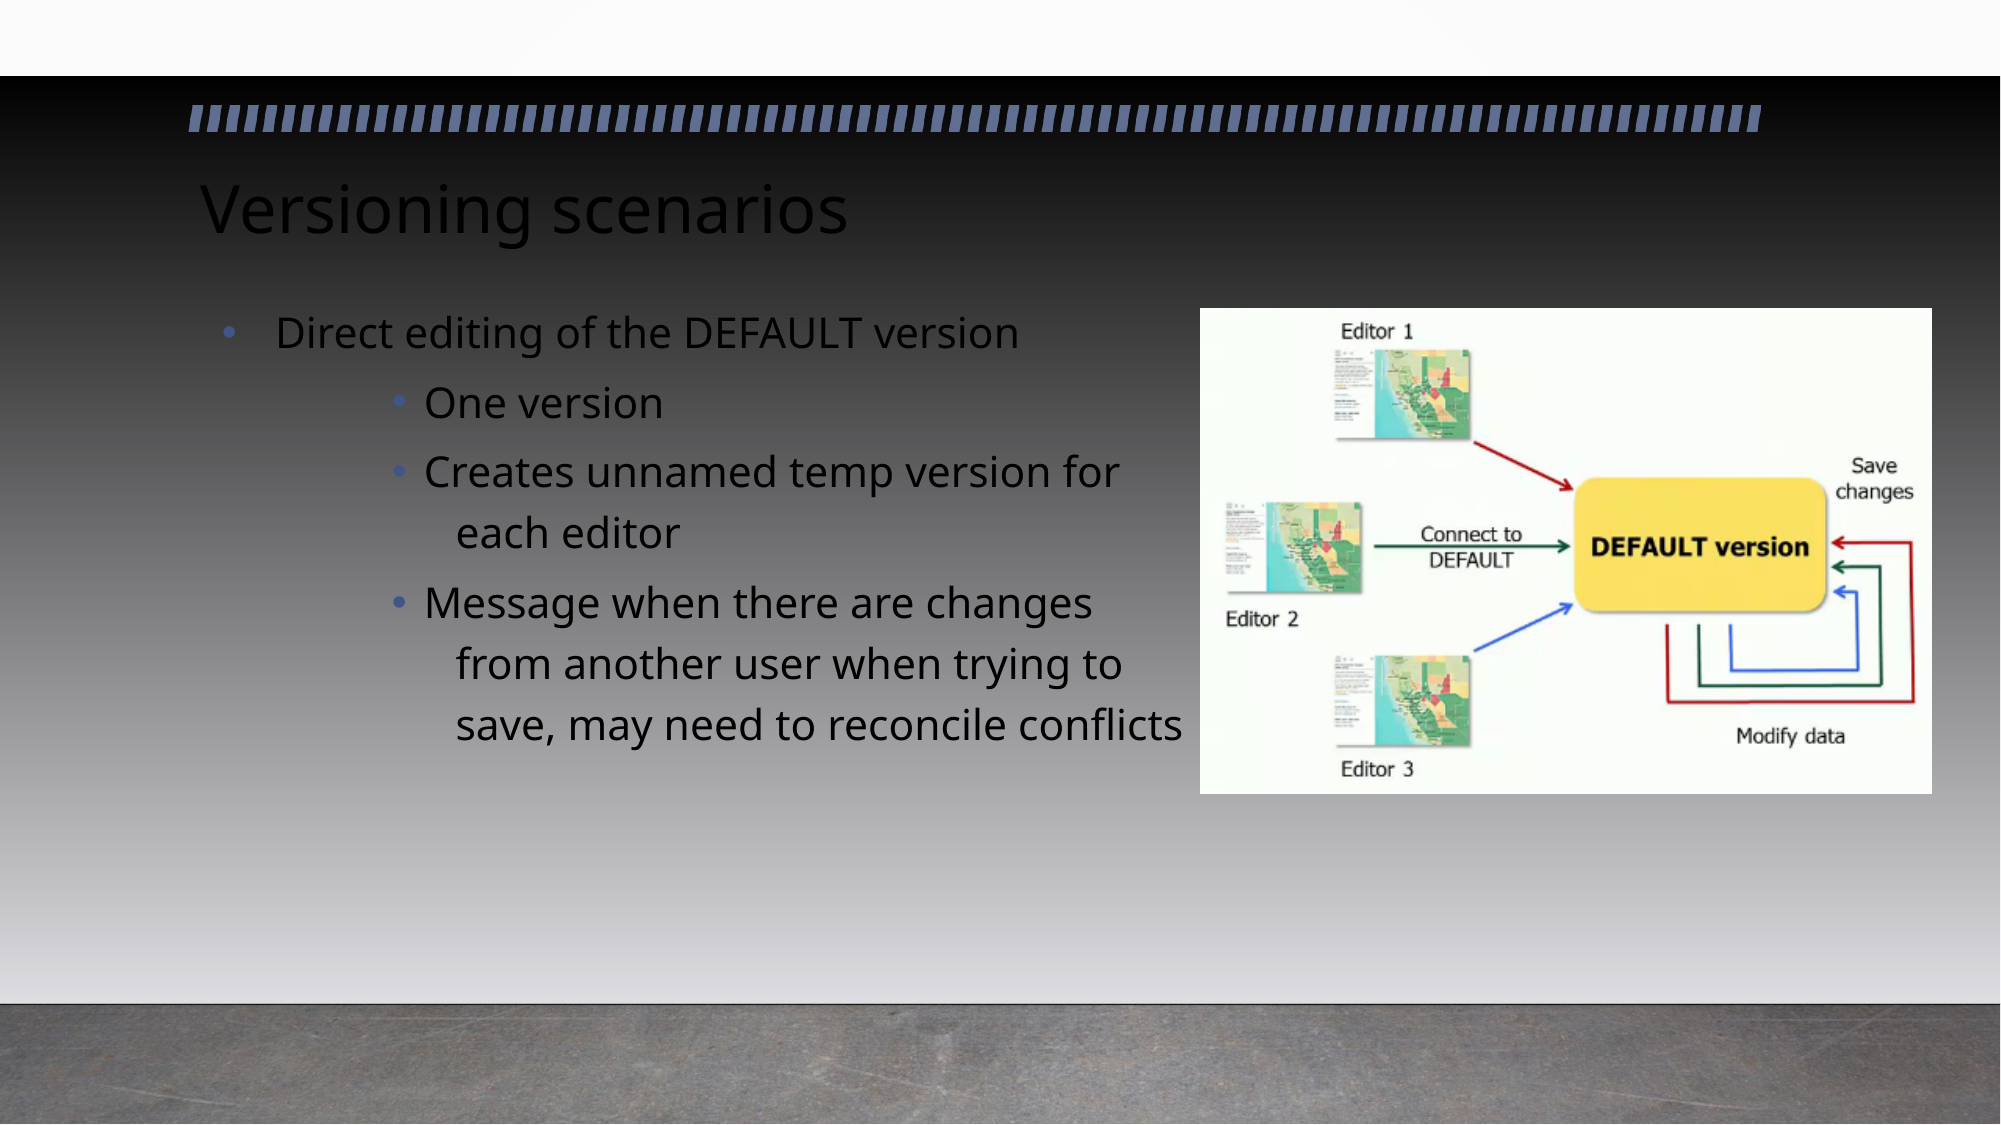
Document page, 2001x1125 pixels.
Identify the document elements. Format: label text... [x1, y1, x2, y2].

picture [1200, 308, 1932, 794]
list Direct editing of the DEFAULT version One version Creates unnamed temp version for each editor Message when there are changes from another user when trying to save, may need to reconcile conflicts [185, 281, 1201, 822]
title Versioning scenarios [185, 157, 1762, 263]
